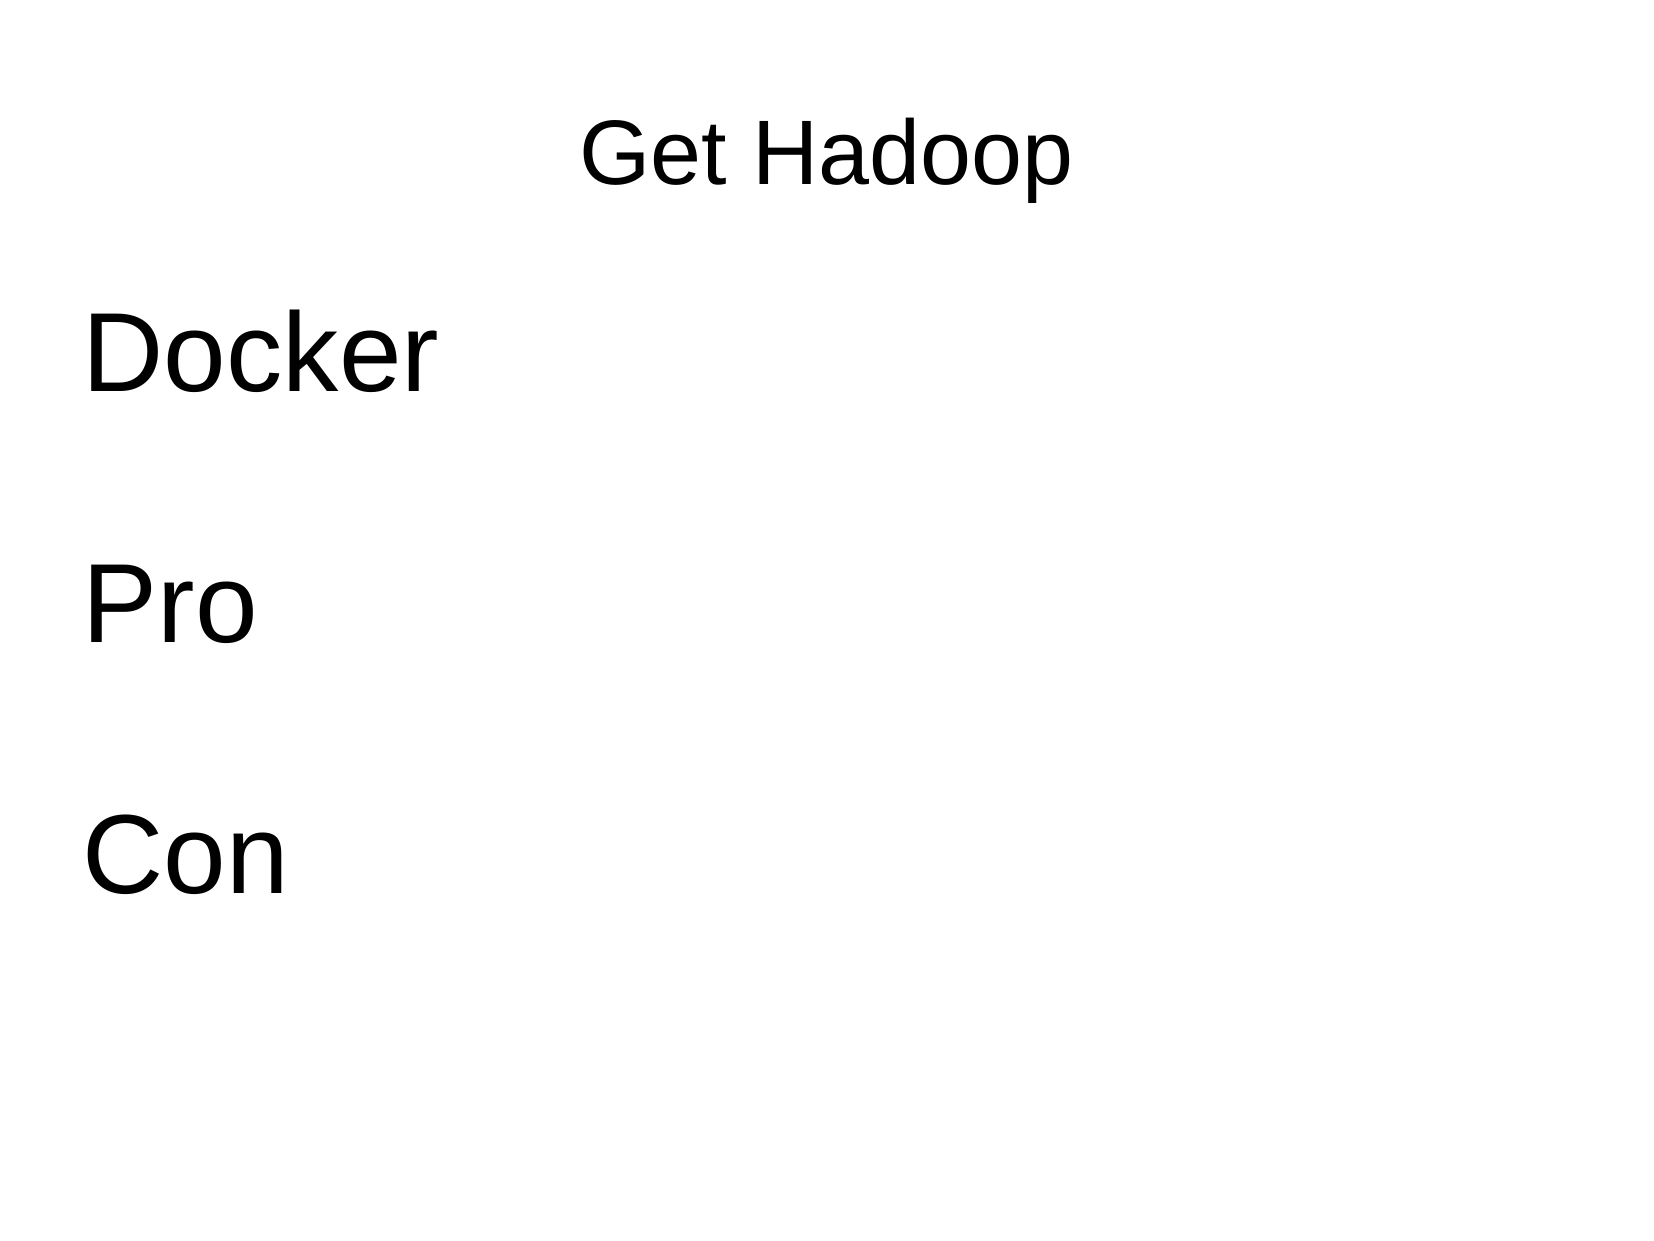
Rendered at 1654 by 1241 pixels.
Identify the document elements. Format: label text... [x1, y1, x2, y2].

title Get Hadoop [82, 49, 1571, 257]
subtitle Docker Pro Con [82, 290, 1571, 1010]
